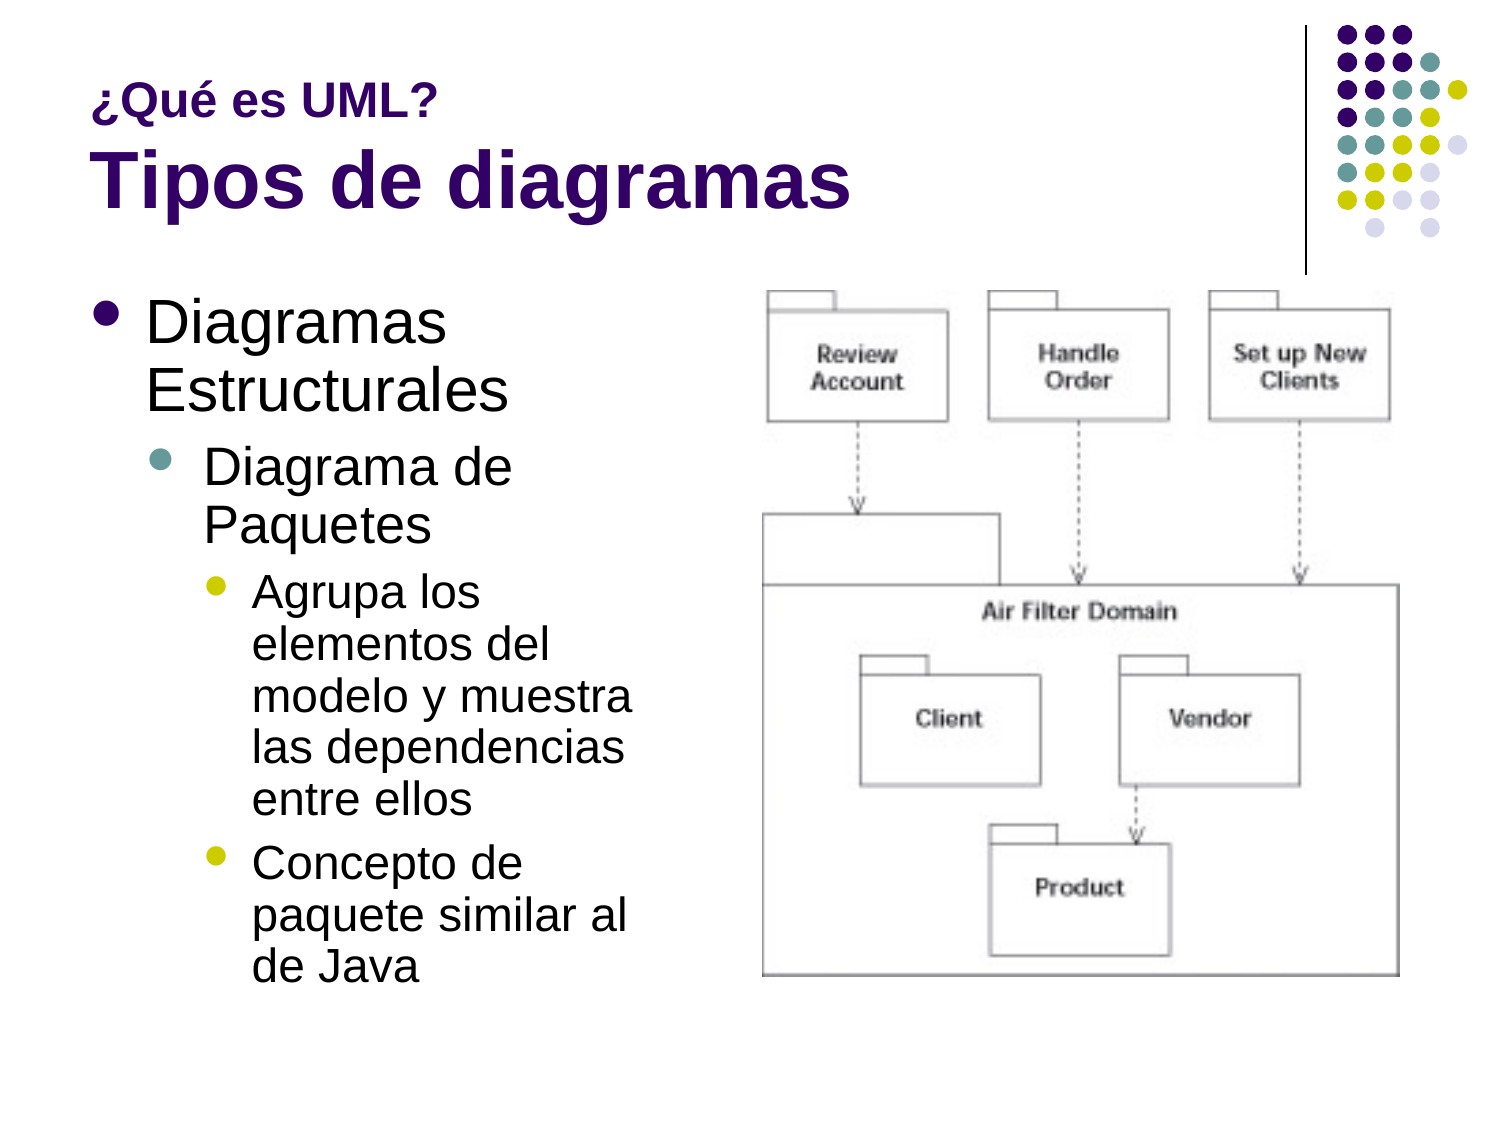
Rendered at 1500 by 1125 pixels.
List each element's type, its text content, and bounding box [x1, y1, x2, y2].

list Diagramas Estructurales Diagrama de Paquetes Agrupa los elementos del modelo y muestra las dependencias entre ellos Concepto de paquete similar al de Java [74, 282, 691, 1006]
picture [762, 290, 1400, 977]
title ¿Qué es UML? Tipos de diagramas [74, 20, 1313, 233]
